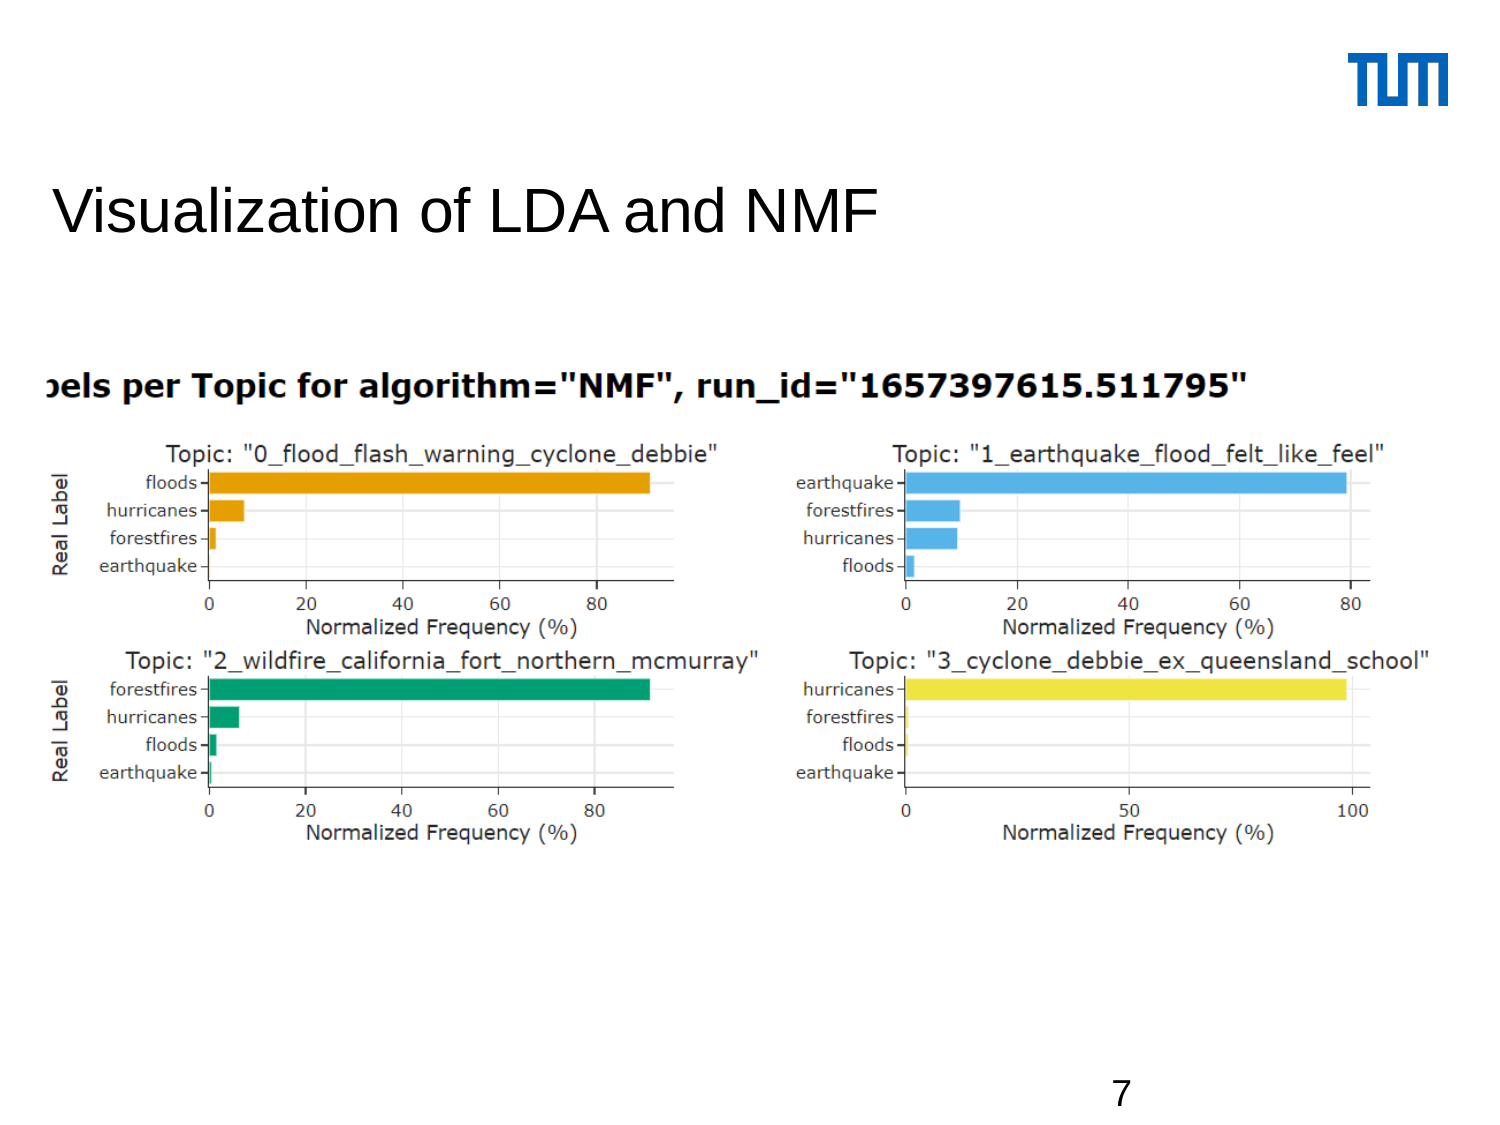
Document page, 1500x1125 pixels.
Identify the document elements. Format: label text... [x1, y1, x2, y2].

text_box Visualization of LDA and NMF [52, 165, 1449, 233]
text_box <number> [1111, 1061, 1448, 1122]
picture [26, 363, 1474, 878]
picture [1348, 53, 1448, 106]
